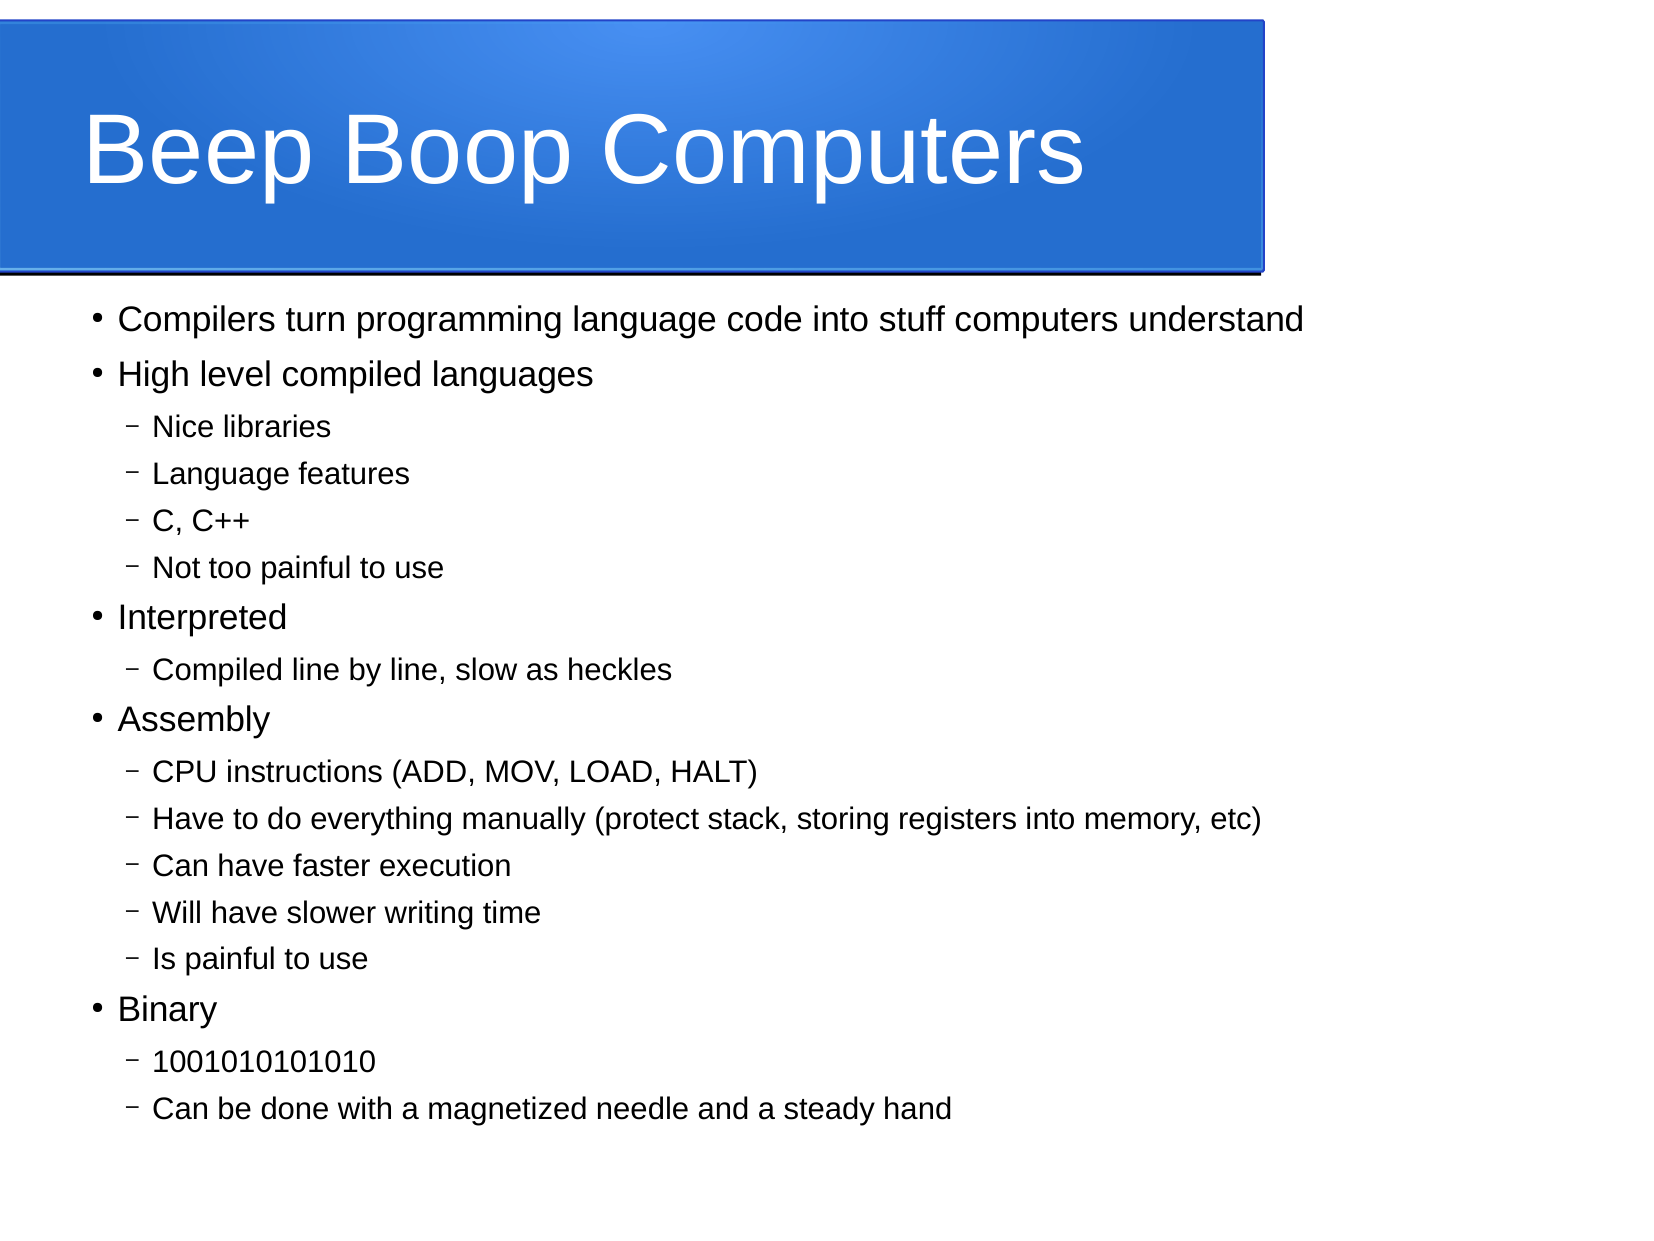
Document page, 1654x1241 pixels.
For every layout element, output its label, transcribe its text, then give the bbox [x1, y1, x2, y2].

list Compilers turn programming language code into stuff computers understand High level compiled languages Nice libraries Language features C, C++ Not too painful to use Interpreted Compiled line by line, slow as heckles Assembly CPU instructions (ADD, MOV, LOAD, HALT) Have to do everything manually (protect stack, storing registers into memory, etc) Can have faster execution Will have slower writing time Is painful to use Binary 1001010101010 Can be done with a magnetized needle and a steady hand [82, 299, 1571, 1141]
title Beep Boop Computers [82, 47, 1235, 252]
